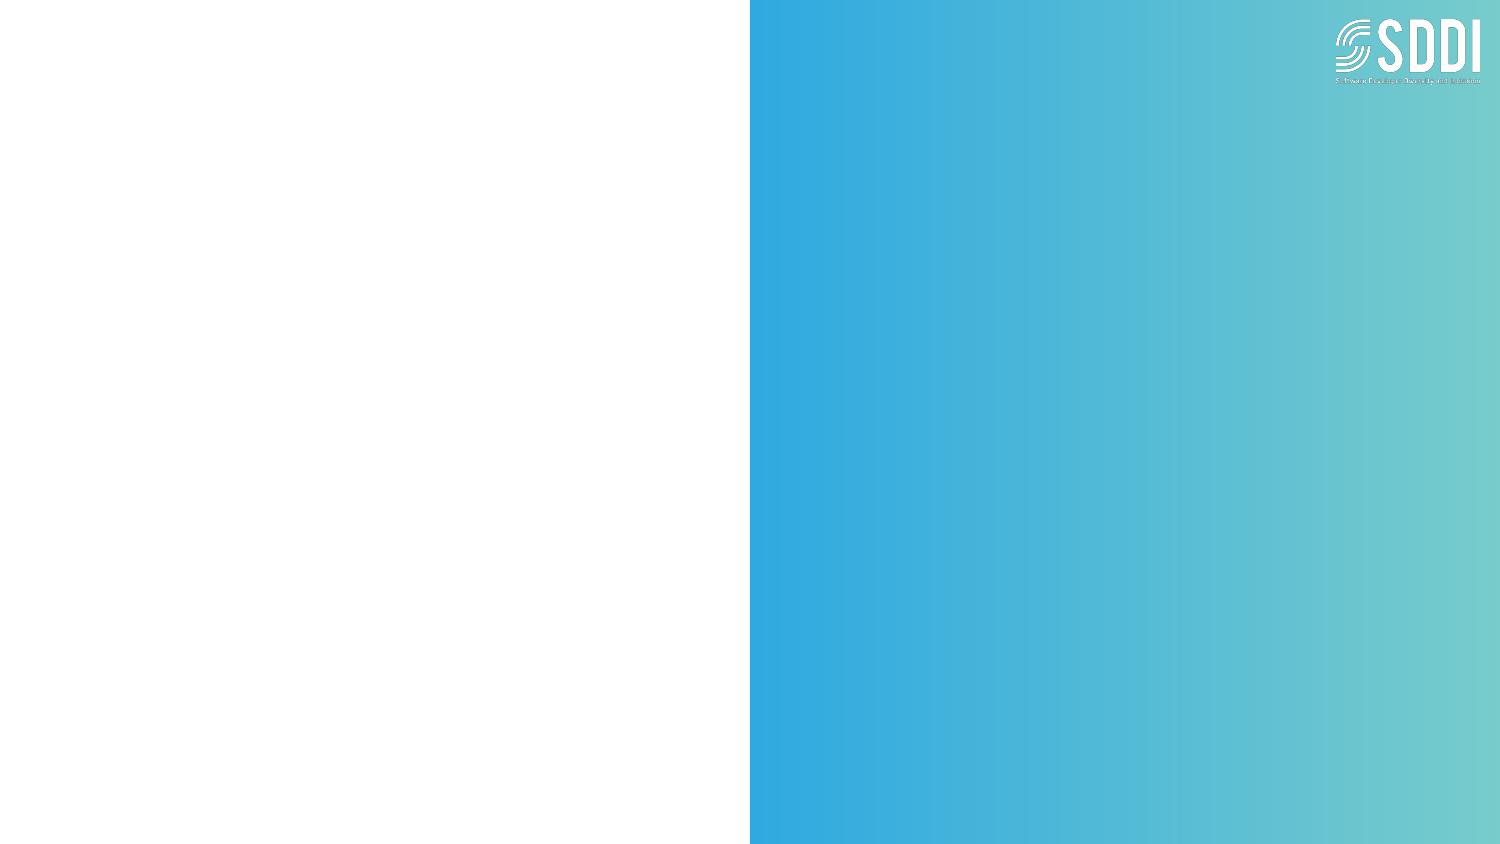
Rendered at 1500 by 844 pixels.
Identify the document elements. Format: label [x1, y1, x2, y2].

picture [1336, 19, 1480, 85]
